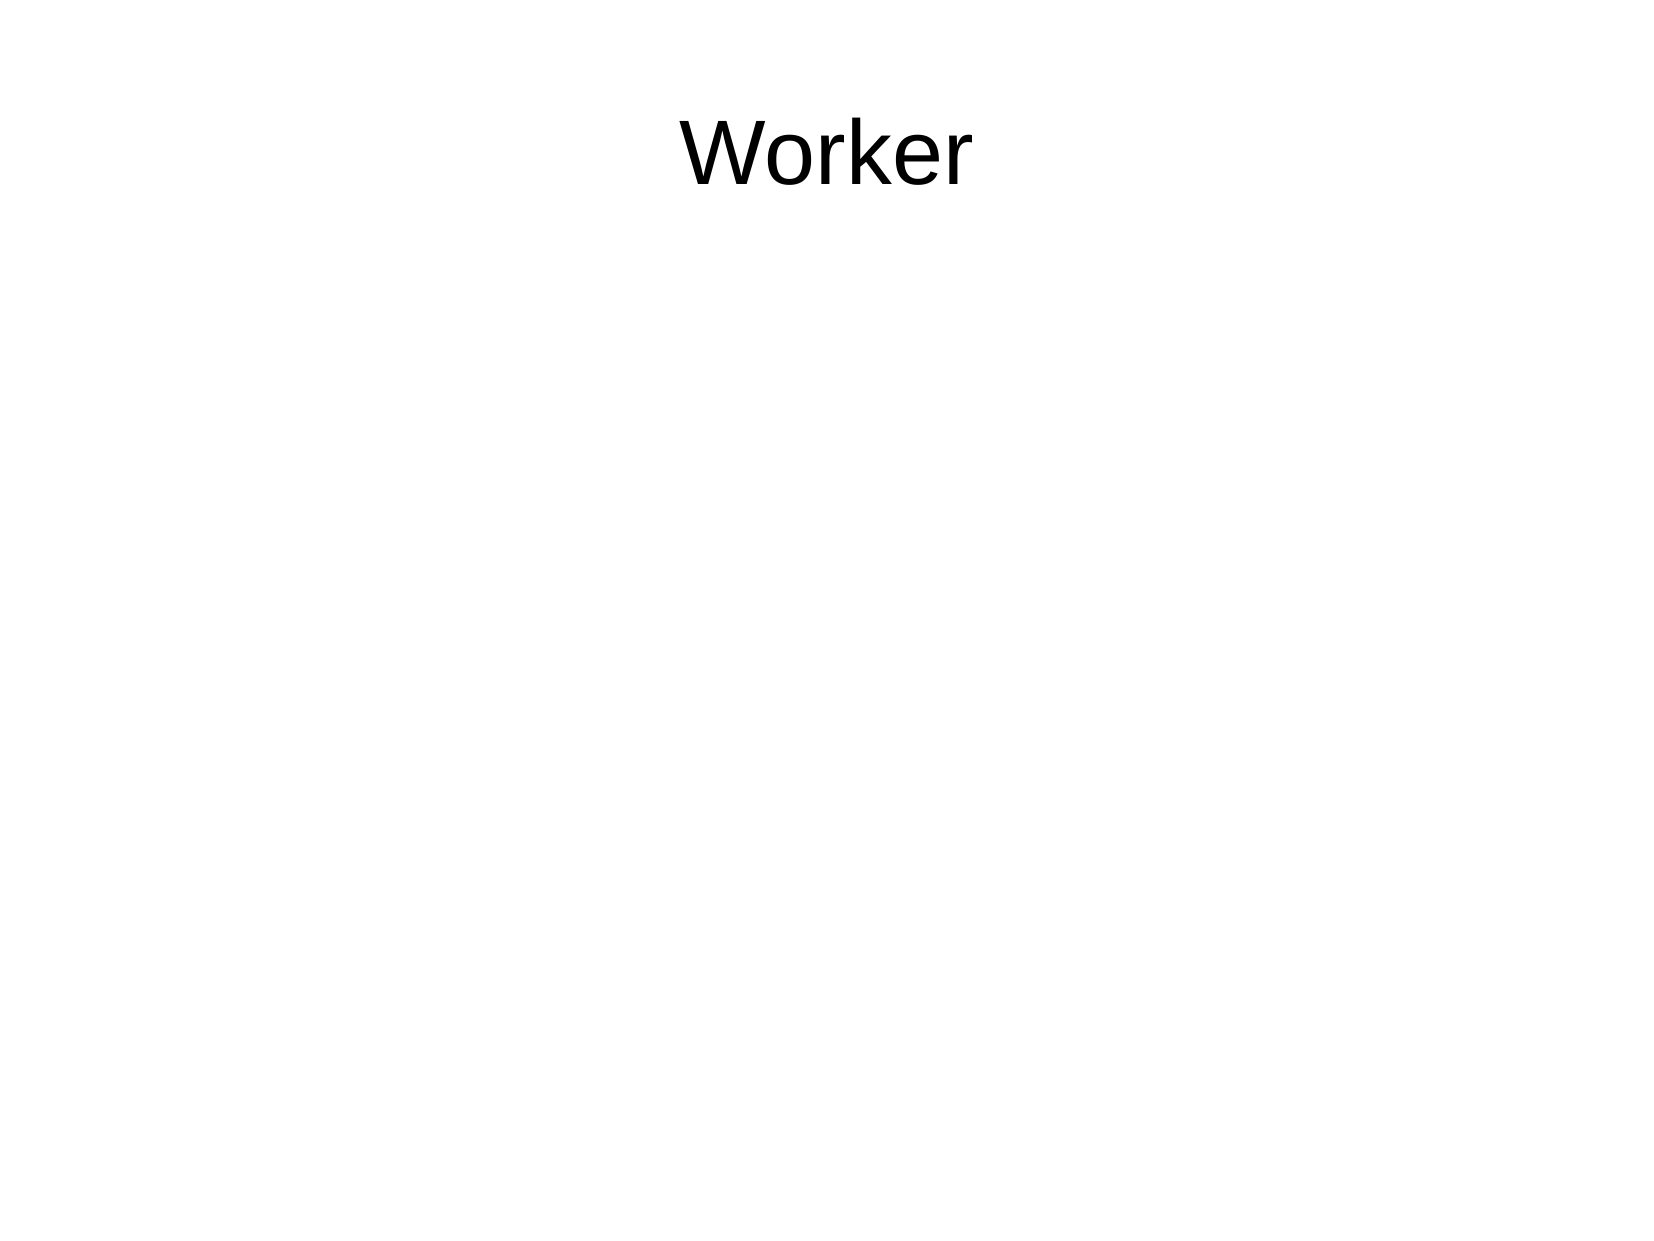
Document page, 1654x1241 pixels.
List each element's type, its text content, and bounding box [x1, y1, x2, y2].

title Worker [82, 49, 1571, 257]
